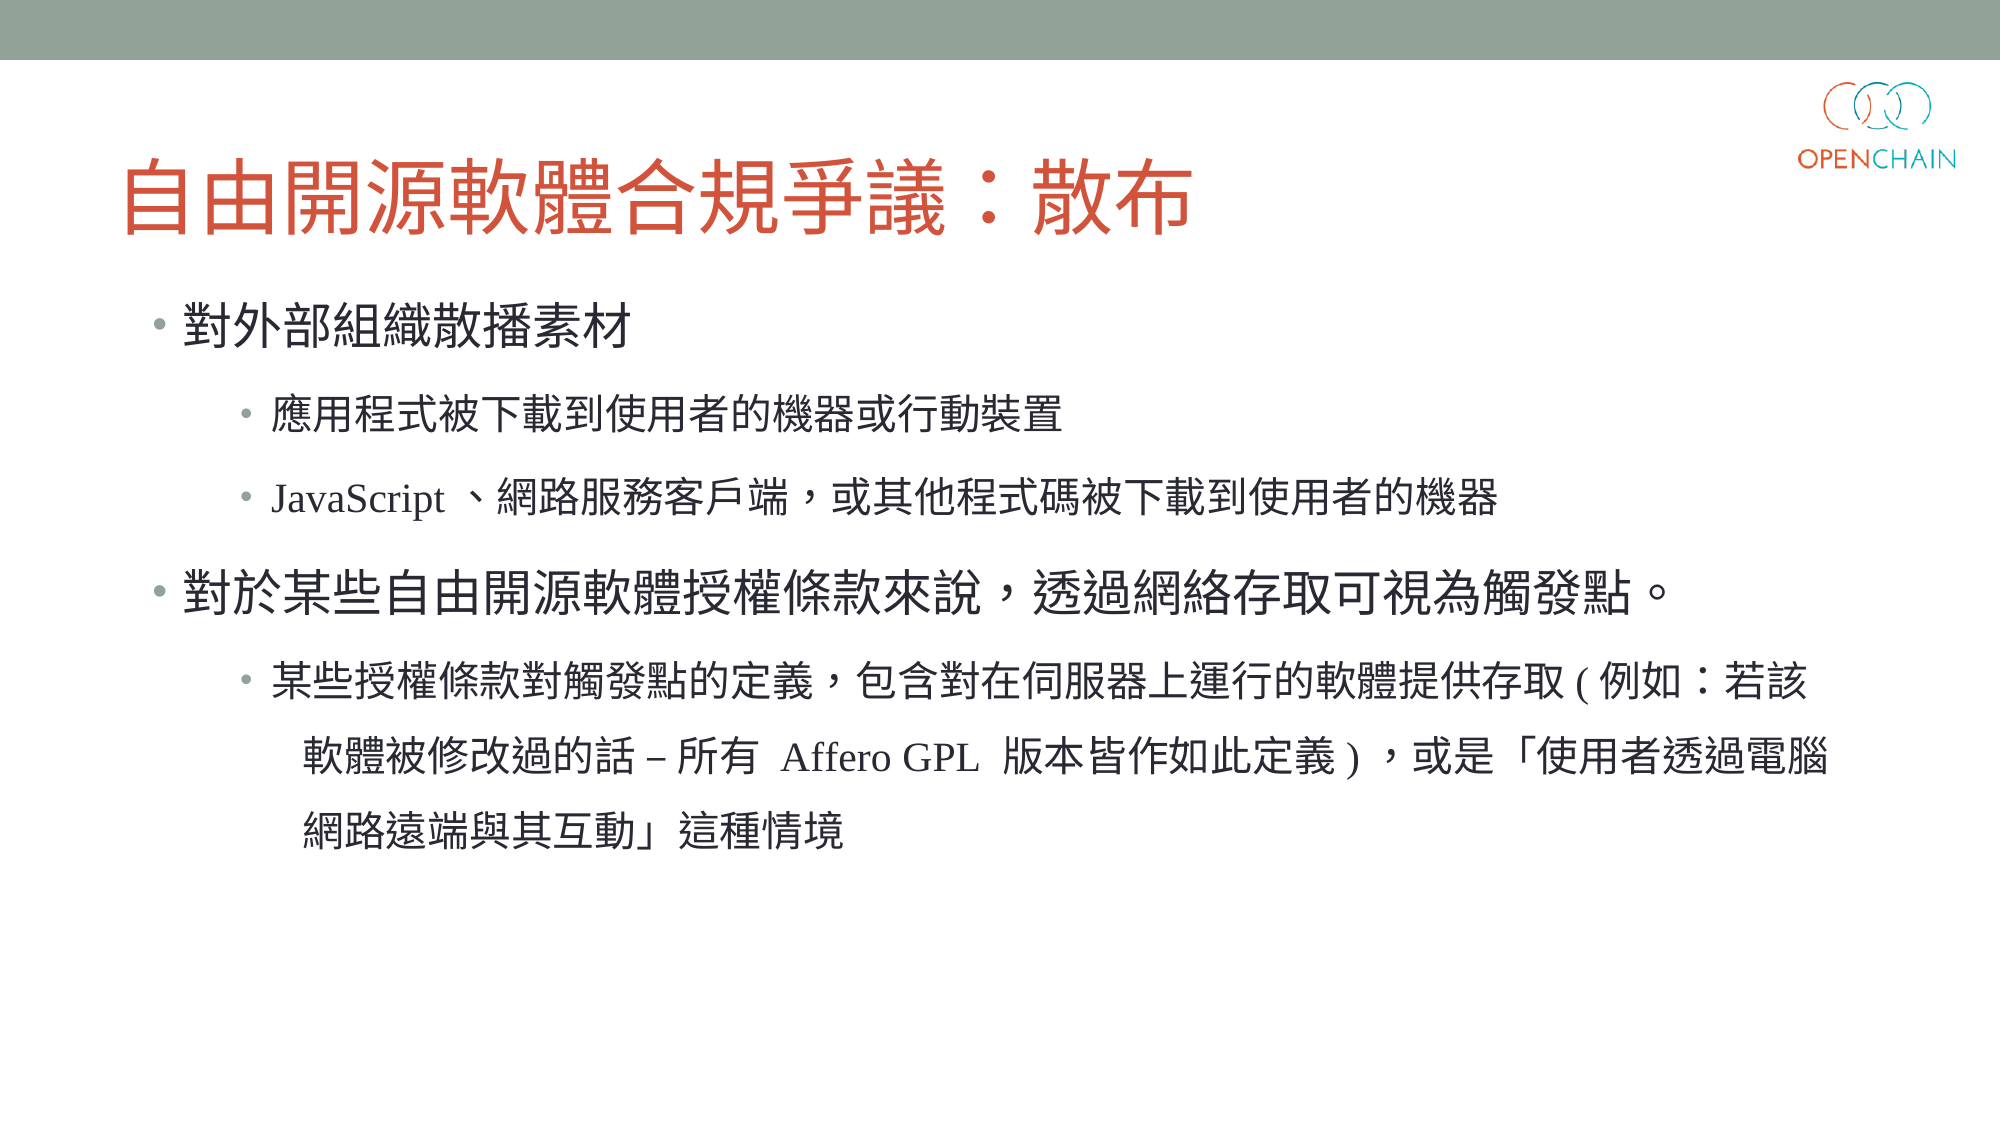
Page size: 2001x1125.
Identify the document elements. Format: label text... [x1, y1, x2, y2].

title 自由開源軟體合規爭議：散布 [99, 87, 1900, 251]
list 對外部組織散播素材 應用程式被下載到使用者的機器或行動裝置 JavaScript、網路服務客戶端，或其他程式碼被下載到使用者的機器 對於某些自由開源軟體授權條款來說，透過網絡存取可視為觸發點。 某些授權條款對觸發點的定義，包含對在伺服器上運行的軟體提供存取(例如：若該軟體被修改過的話 – 所有 Affero GPL 版本皆作如此定義)，或是「使用者透過電腦網路遠端與其互動」這種情境 [137, 256, 1863, 1059]
